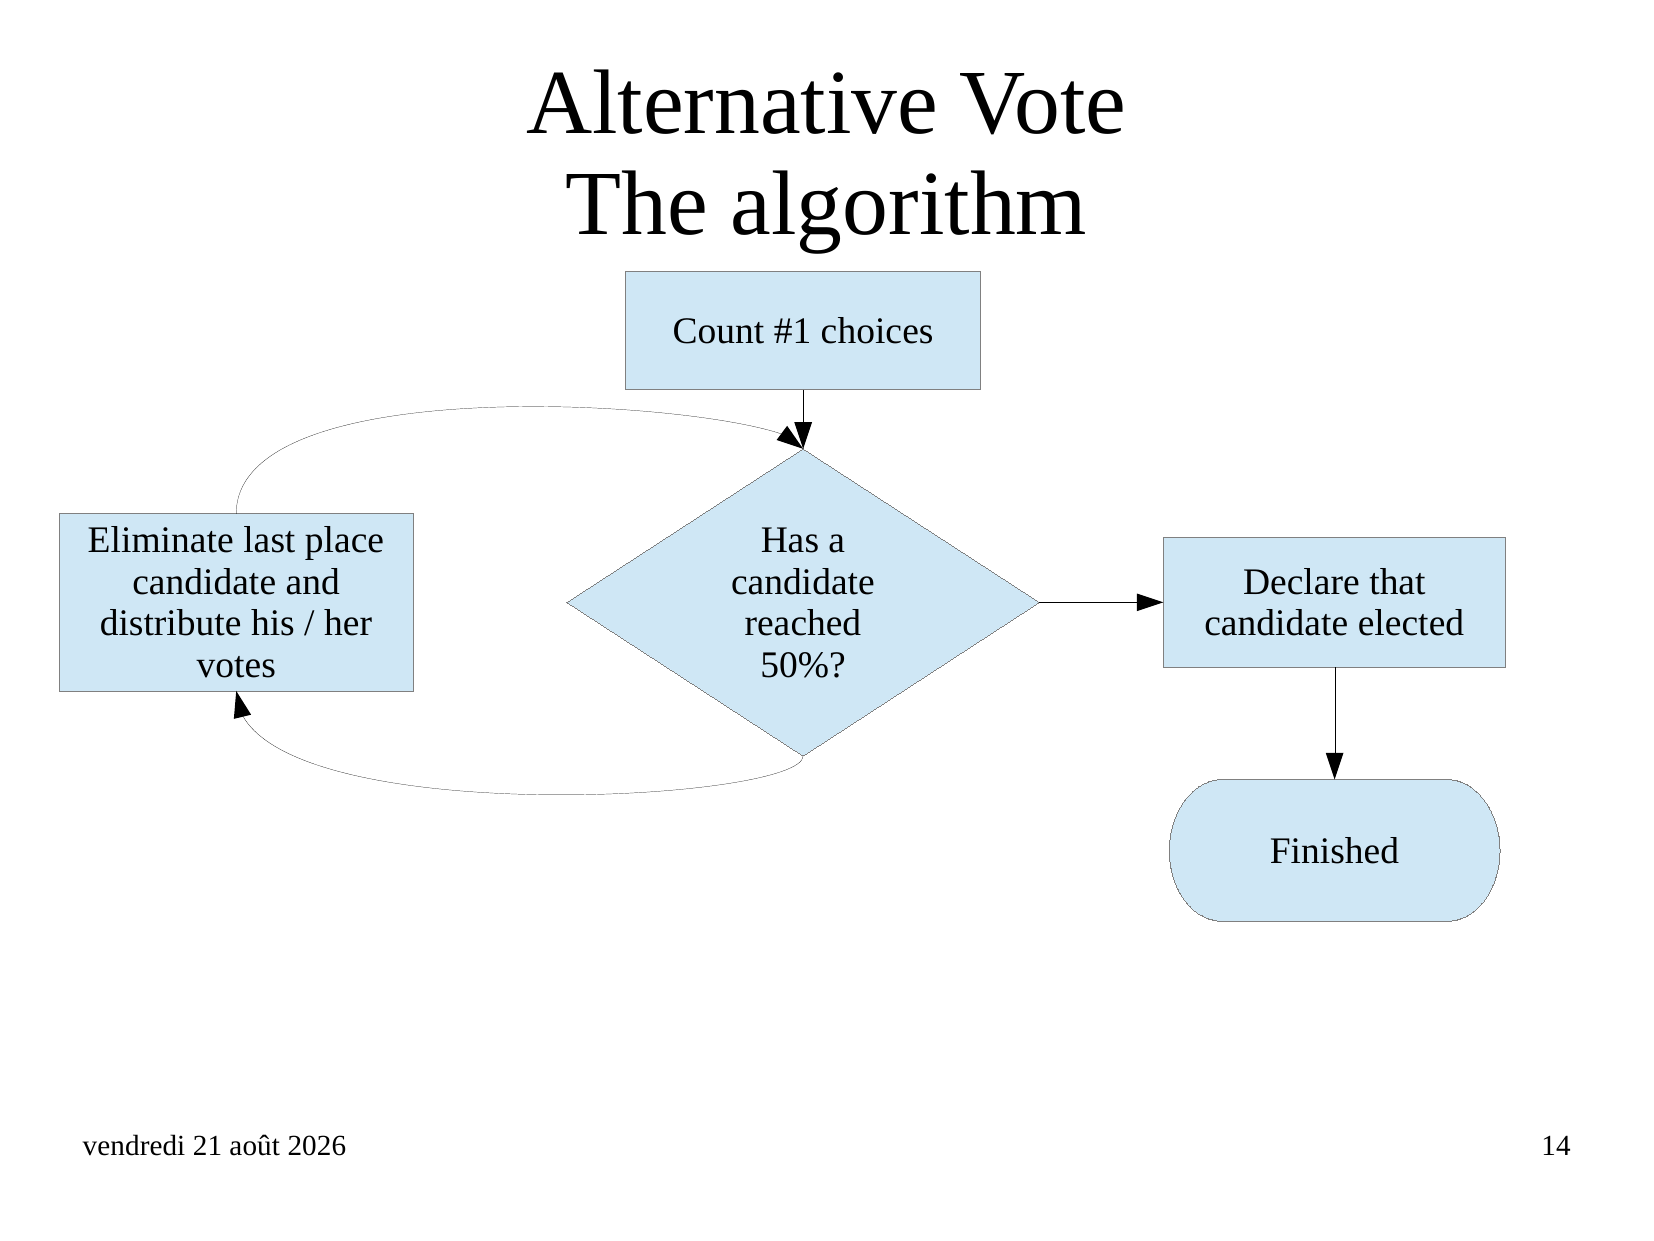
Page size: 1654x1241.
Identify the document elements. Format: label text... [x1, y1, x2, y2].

title Alternative Vote The algorithm [82, 49, 1571, 257]
text_box Finished [1169, 779, 1501, 922]
text_box Declare that candidate elected [1163, 537, 1506, 668]
text_box Count #1 choices [625, 271, 981, 390]
text_box Eliminate last place candidate and distribute his / her votes [59, 513, 414, 692]
text_box Has a candidate reached 50%? [566, 449, 1039, 756]
